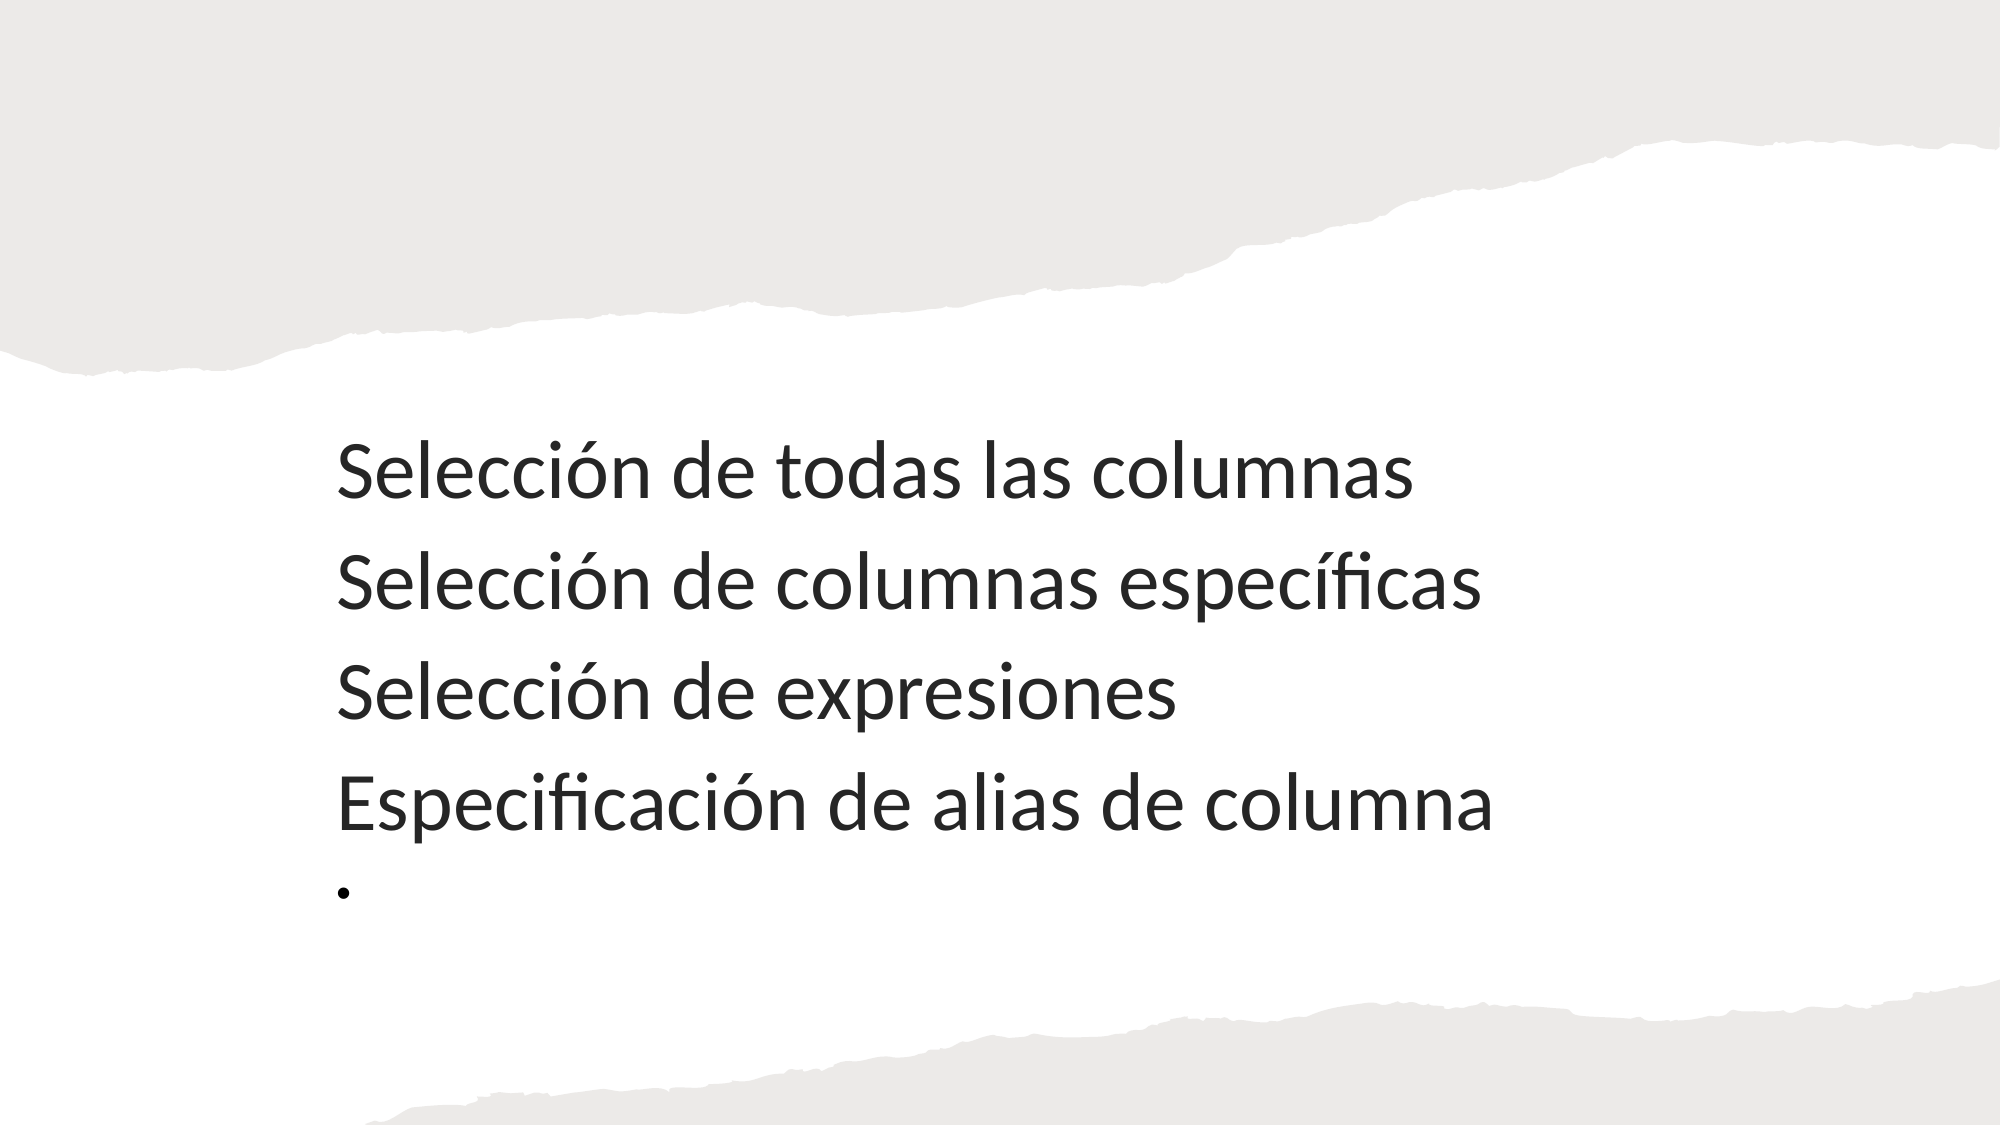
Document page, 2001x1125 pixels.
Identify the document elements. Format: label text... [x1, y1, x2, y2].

text_box [0, 0, 2000, 1125]
list Selección de todas las columnas Selección de columnas específicas Selección de expresiones Especificación de alias de columna [321, 398, 1679, 944]
